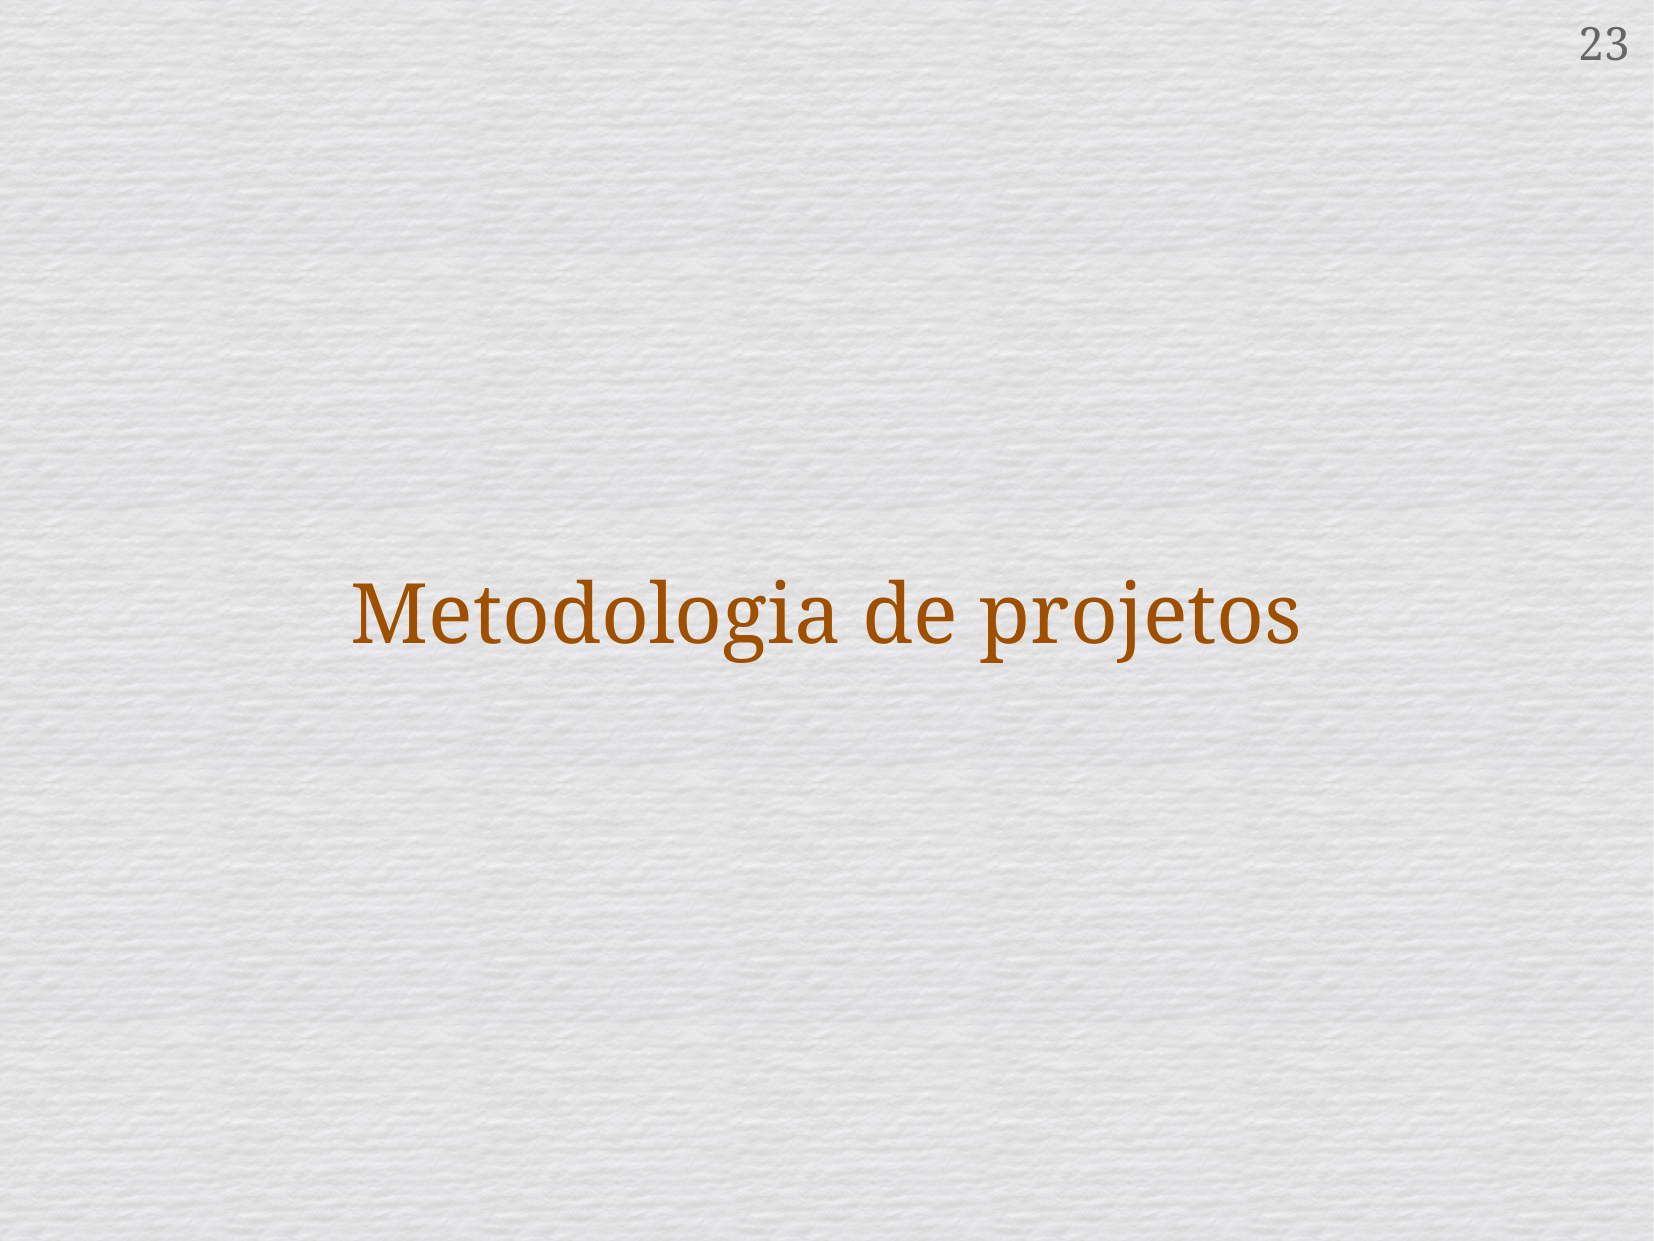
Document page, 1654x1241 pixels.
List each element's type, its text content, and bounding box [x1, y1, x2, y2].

title Metodologia de projetos [59, 29, 1595, 1196]
picture [0, 0, 1654, 1241]
